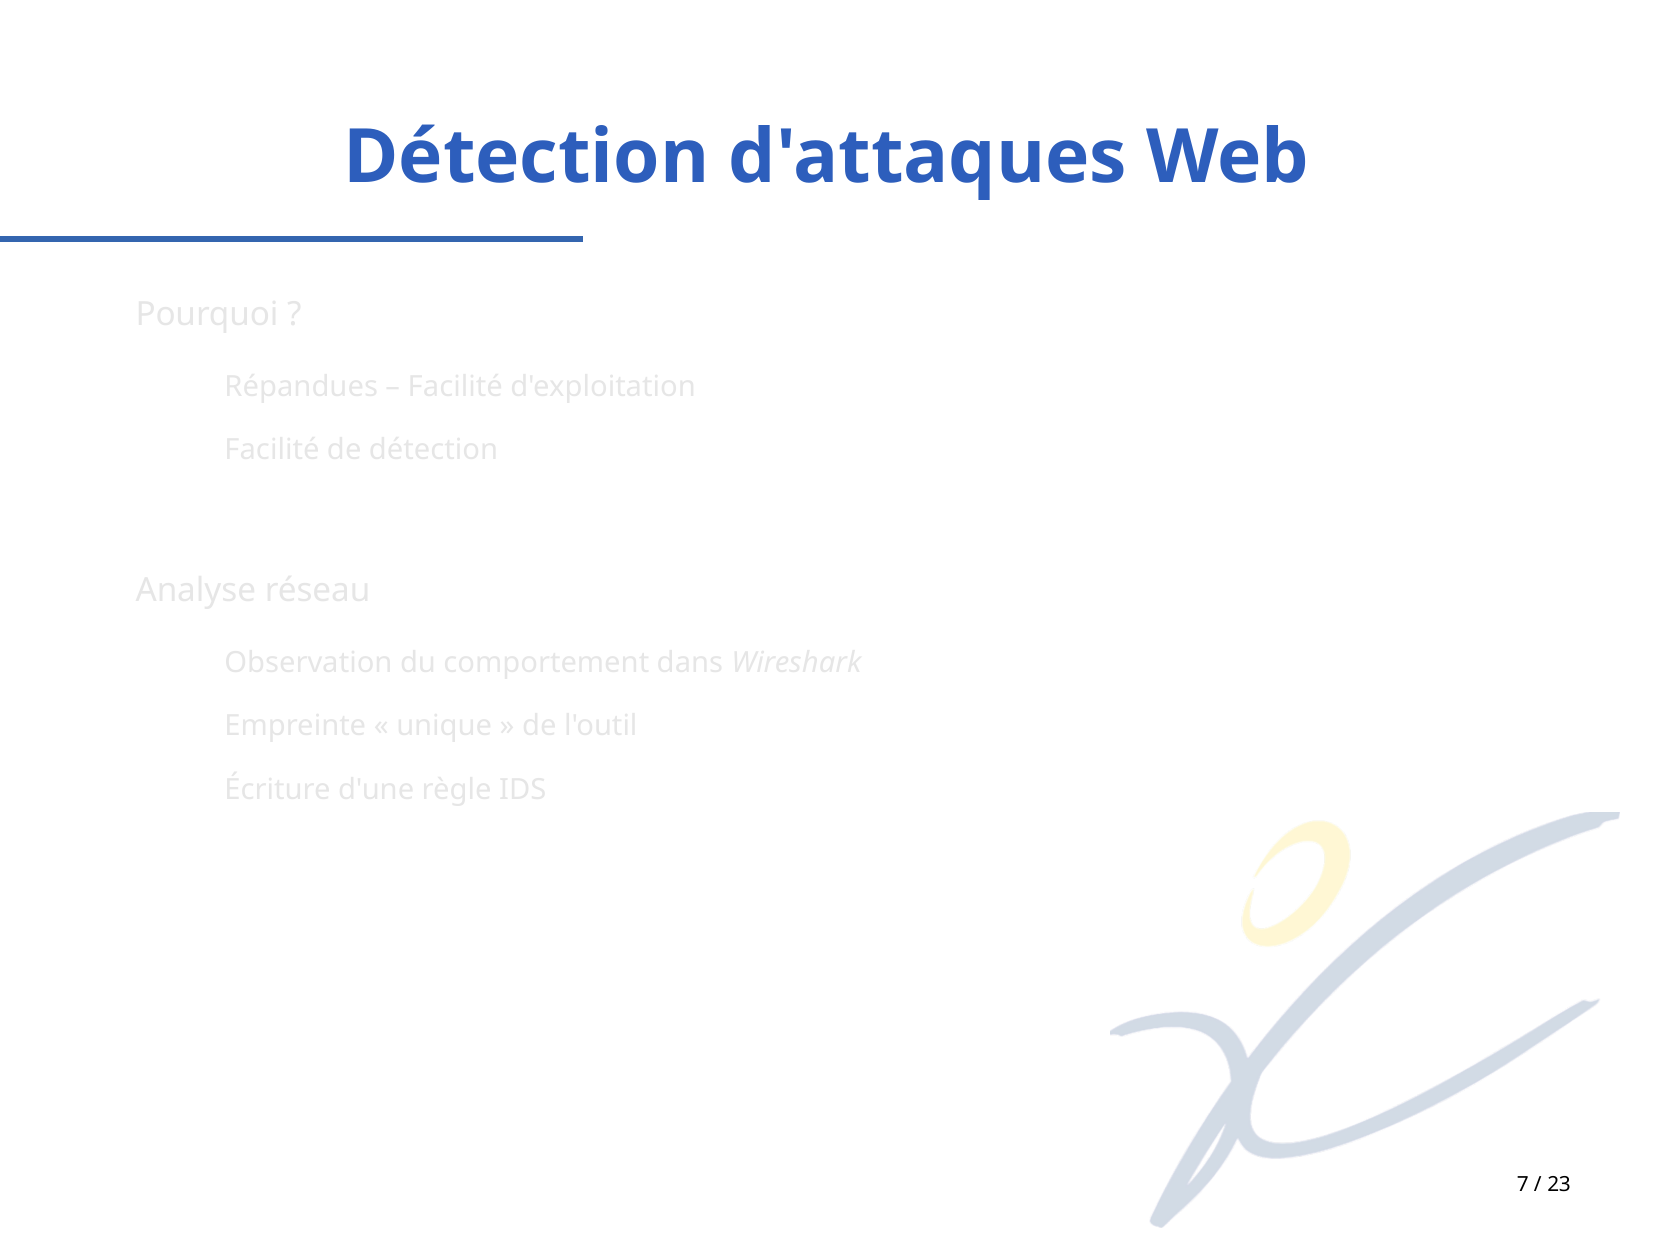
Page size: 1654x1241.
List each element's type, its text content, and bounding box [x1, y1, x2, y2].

picture [1533, 1176, 1540, 1191]
list Pourquoi ? Répandues – Facilité d'exploitation Facilité de détection Analyse réseau Observation du comportement dans Wireshark Empreinte « unique » de l'outil Écriture d'une règle IDS [82, 290, 1571, 1010]
picture [1517, 1176, 1527, 1191]
picture [1548, 1176, 1558, 1191]
title Détection d'attaques Web [82, 49, 1571, 257]
picture [1559, 1176, 1569, 1191]
